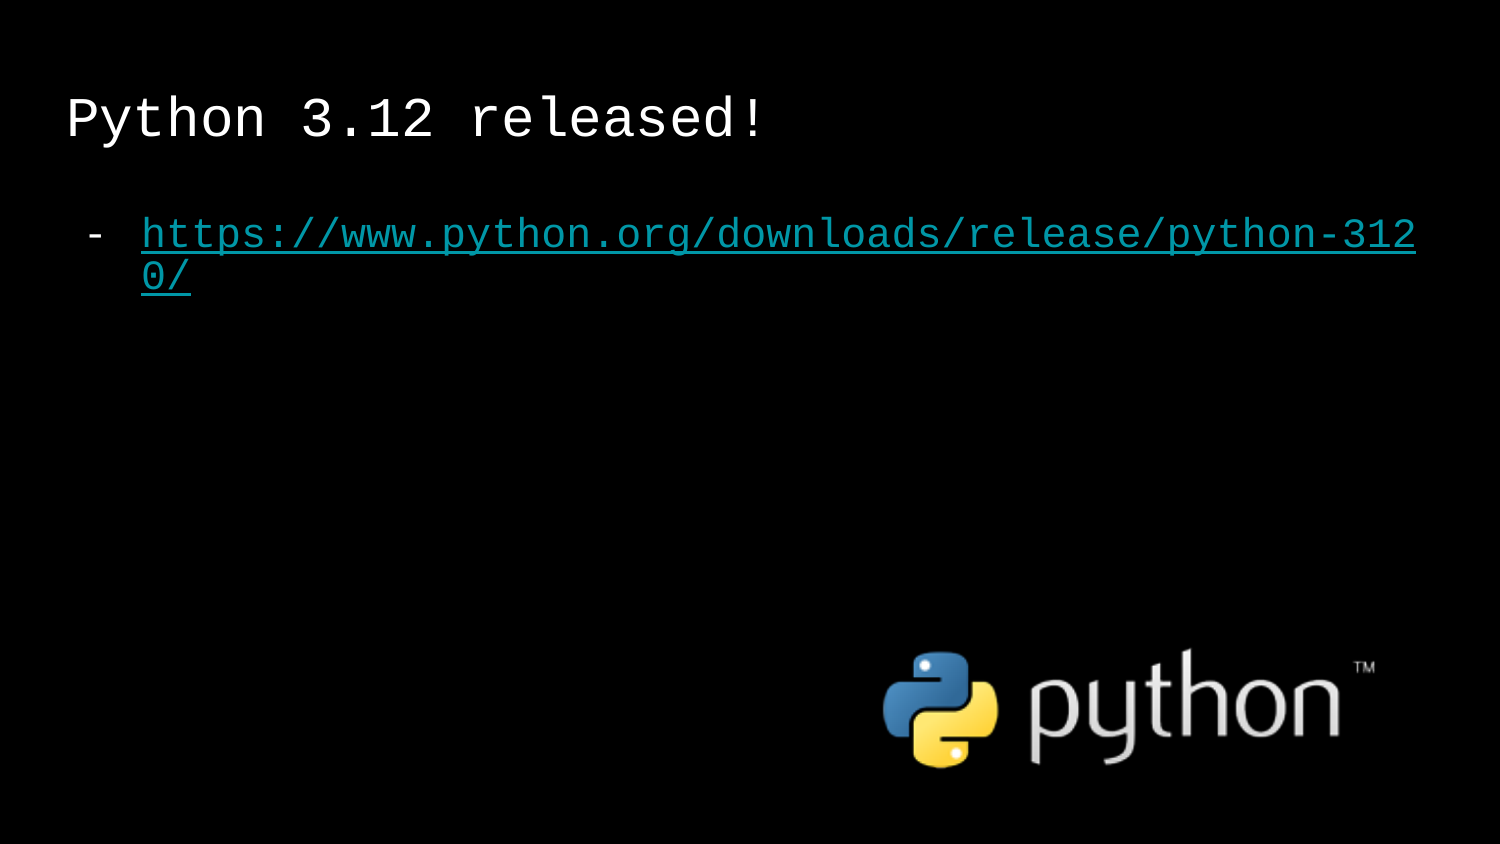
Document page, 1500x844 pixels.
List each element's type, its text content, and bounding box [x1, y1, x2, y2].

title Python 3.12 released! [51, 74, 1449, 169]
picture [869, 631, 1461, 799]
list https://www.python.org/downloads/release/python-3120/ [51, 190, 1449, 752]
